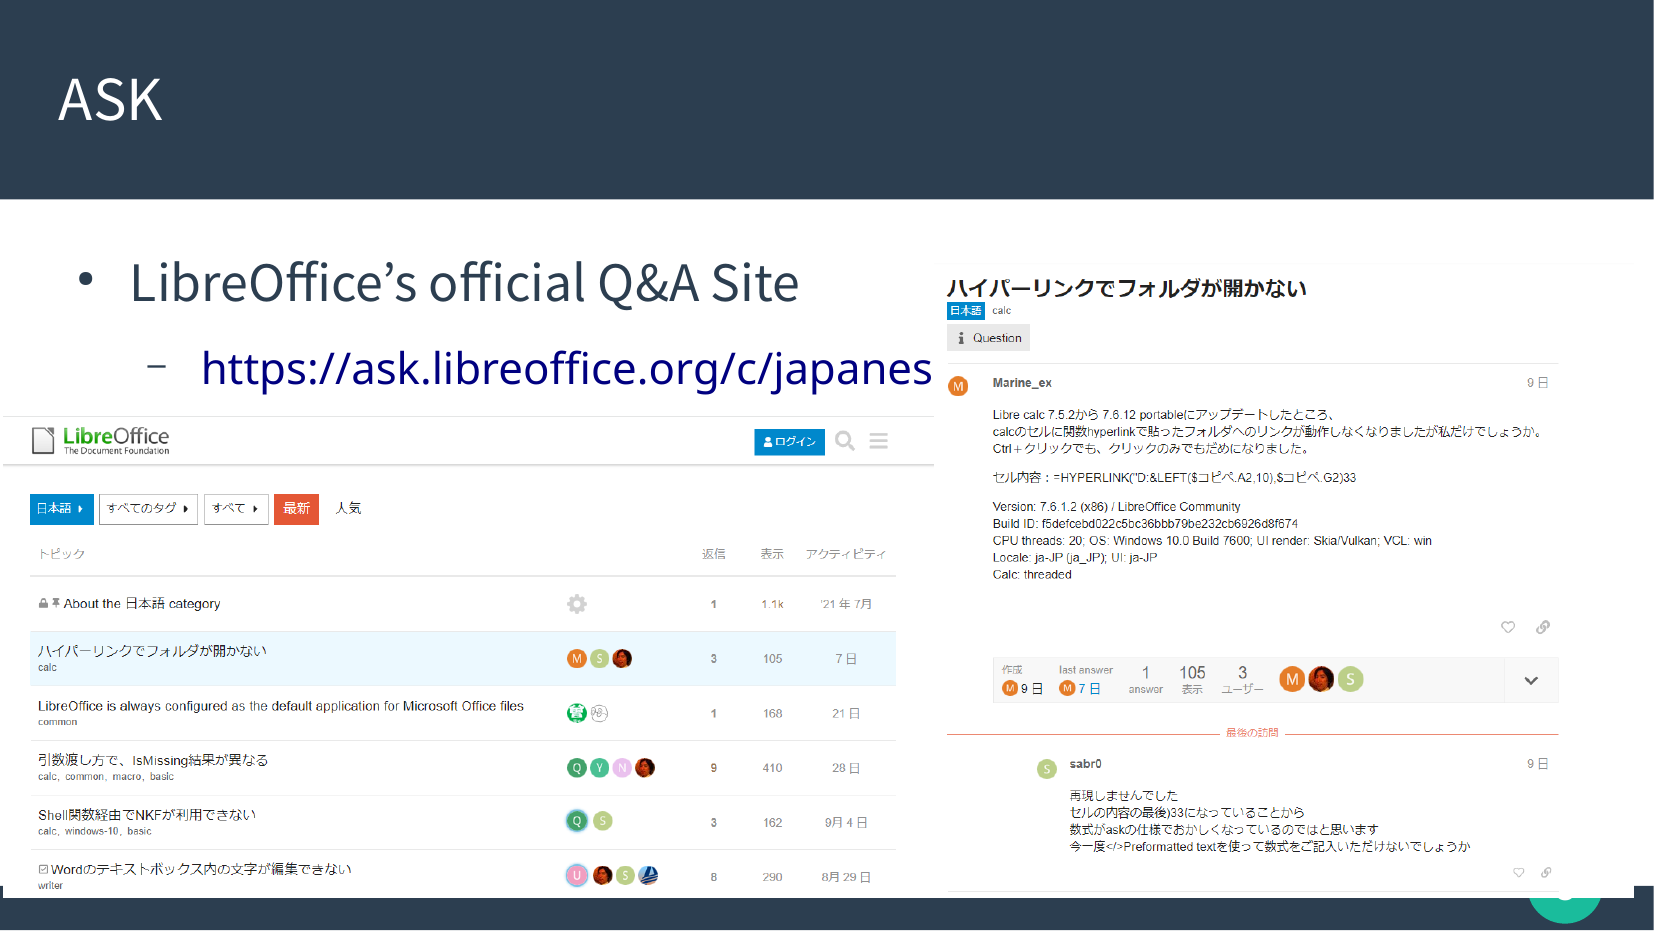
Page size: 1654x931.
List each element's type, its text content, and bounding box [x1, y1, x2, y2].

picture [3, 263, 1634, 898]
title ASK [59, 37, 1595, 155]
list LibreOffice’s official Q&A Site https://ask.libreoffice.org/c/japanese/ [59, 243, 1595, 413]
